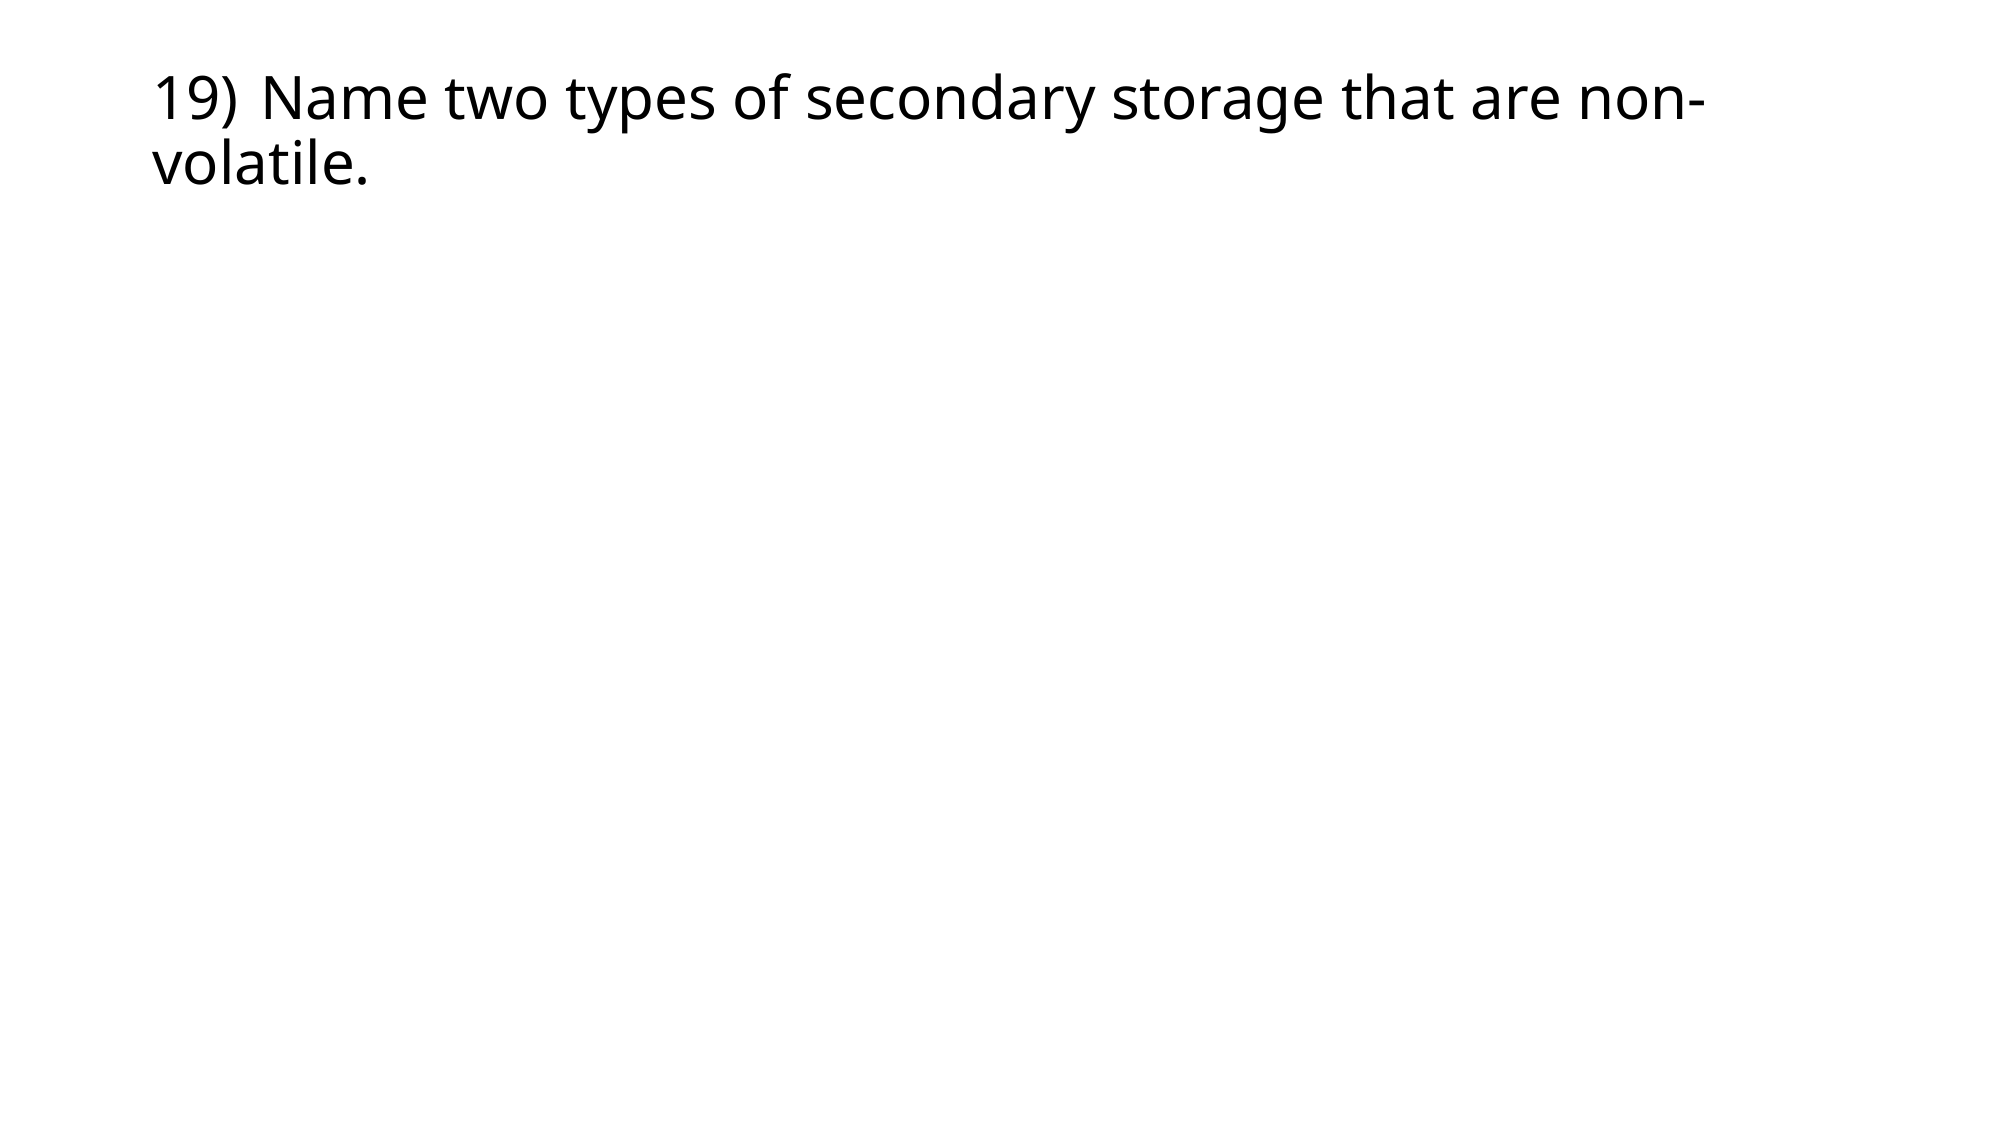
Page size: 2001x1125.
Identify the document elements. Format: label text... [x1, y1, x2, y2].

title 19) Name two types of secondary storage that are non-volatile. [137, 59, 1863, 278]
